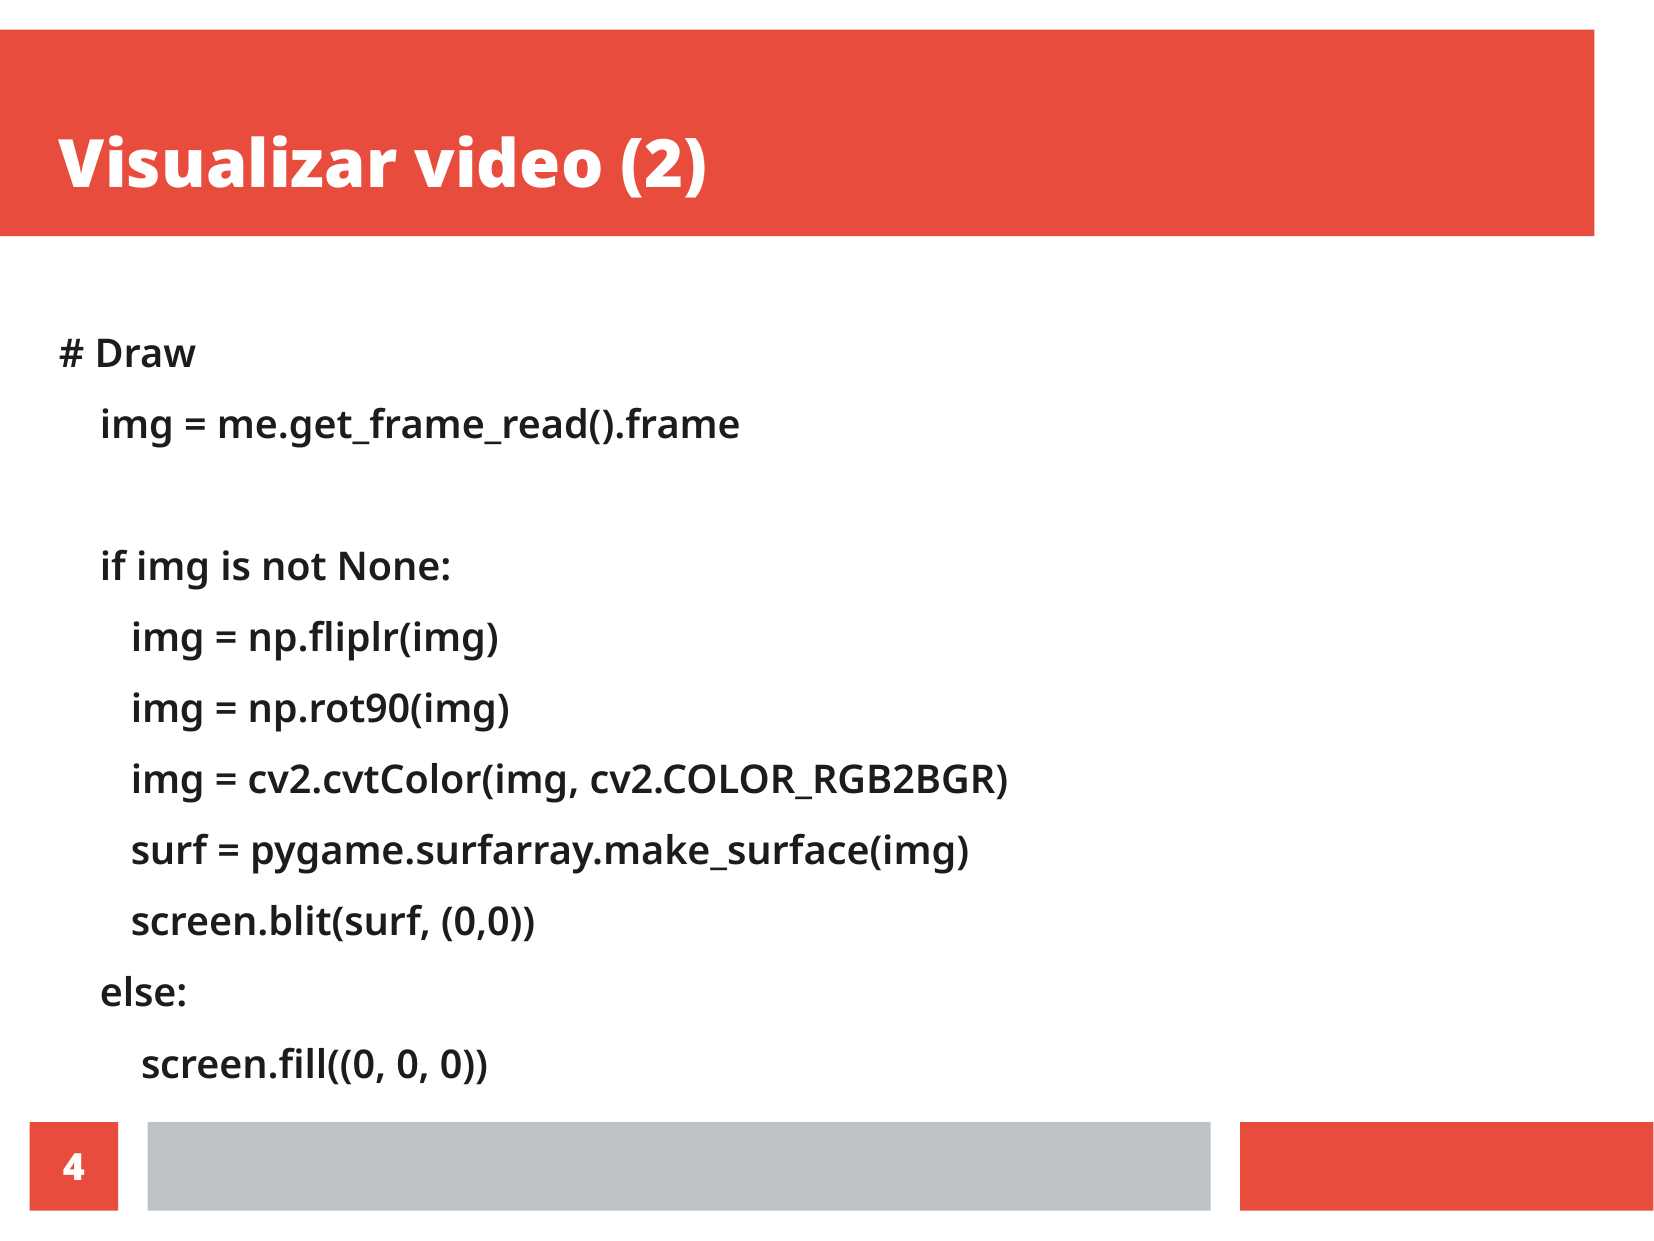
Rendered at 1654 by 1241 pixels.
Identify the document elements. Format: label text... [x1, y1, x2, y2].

title Visualizar video (2) [59, 59, 1595, 207]
list # Draw img = me.get_frame_read().frame if img is not None: img = np.fliplr(img) img = np.rot90(img) img = cv2.cvtColor(img, cv2.COLOR_RGB2BGR) surf = pygame.surfarray.make_surface(img) screen.blit(surf, (0,0)) else: screen.fill((0, 0, 0)) [59, 324, 1565, 1093]
